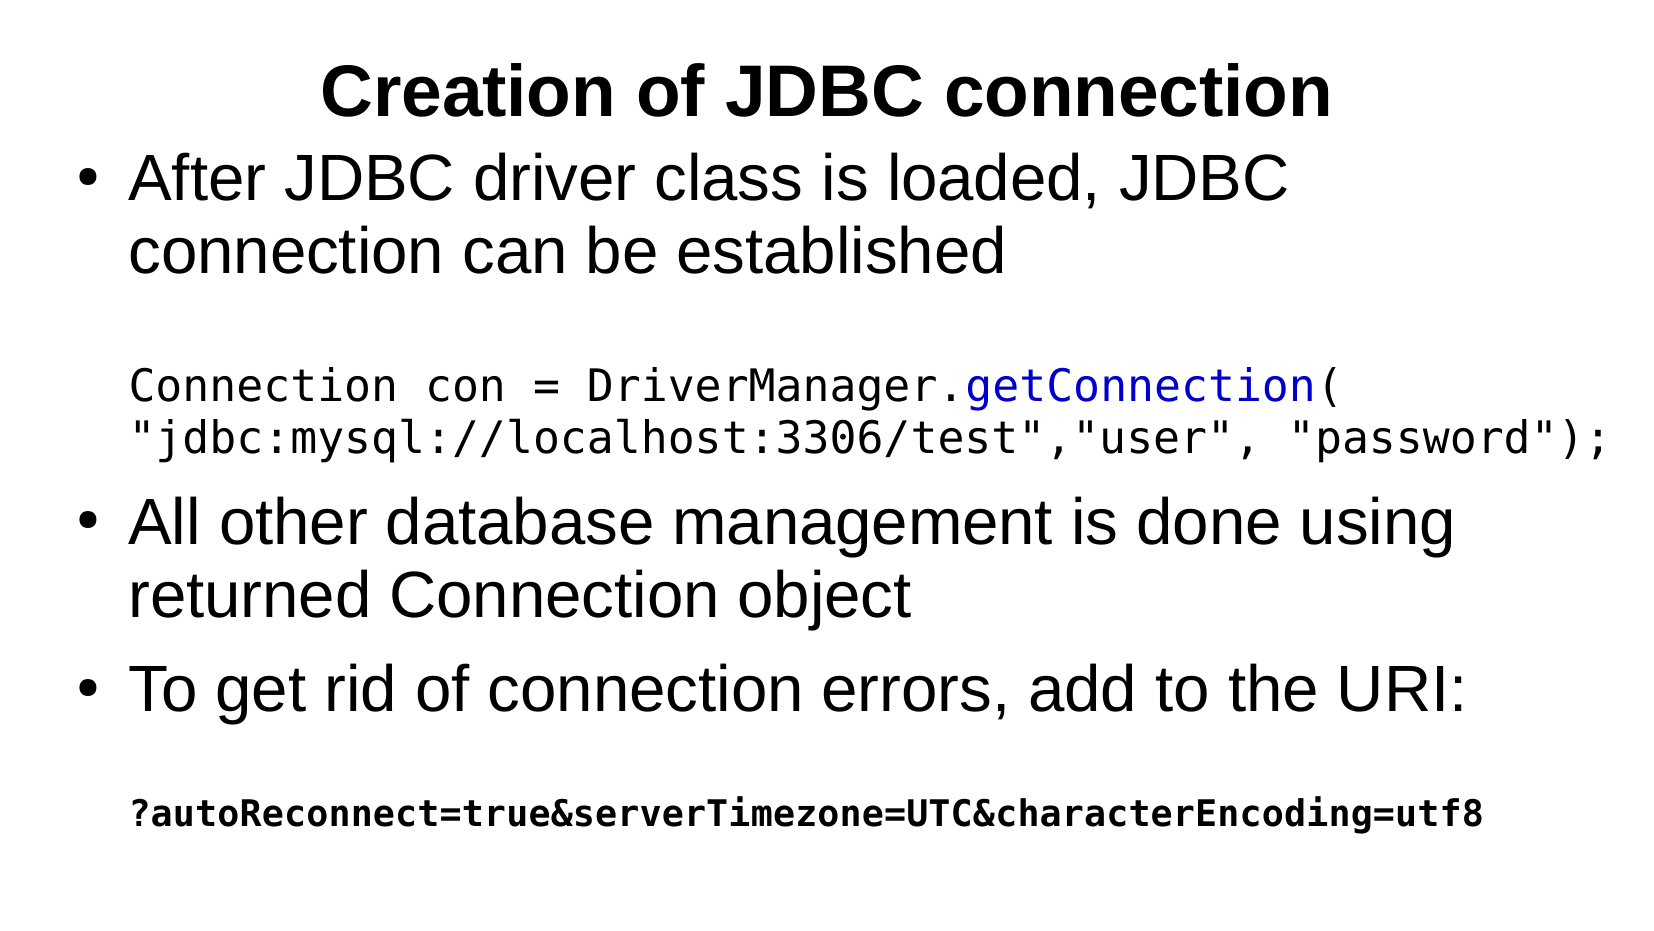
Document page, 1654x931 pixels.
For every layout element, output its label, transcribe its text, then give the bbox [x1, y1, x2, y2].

list After JDBC driver class is loaded, JDBC connection can be established Connection con = DriverManager.getConnection( "jdbc:mysql://localhost:3306/test","user", "password"); All other database management is done using returned Connection object To get rid of connection errors, add to the URI: ?autoReconnect=true&serverTimezone=UTC&characterEncoding=utf8 [59, 141, 1619, 895]
title Creation of JDBC connection [82, 50, 1571, 133]
